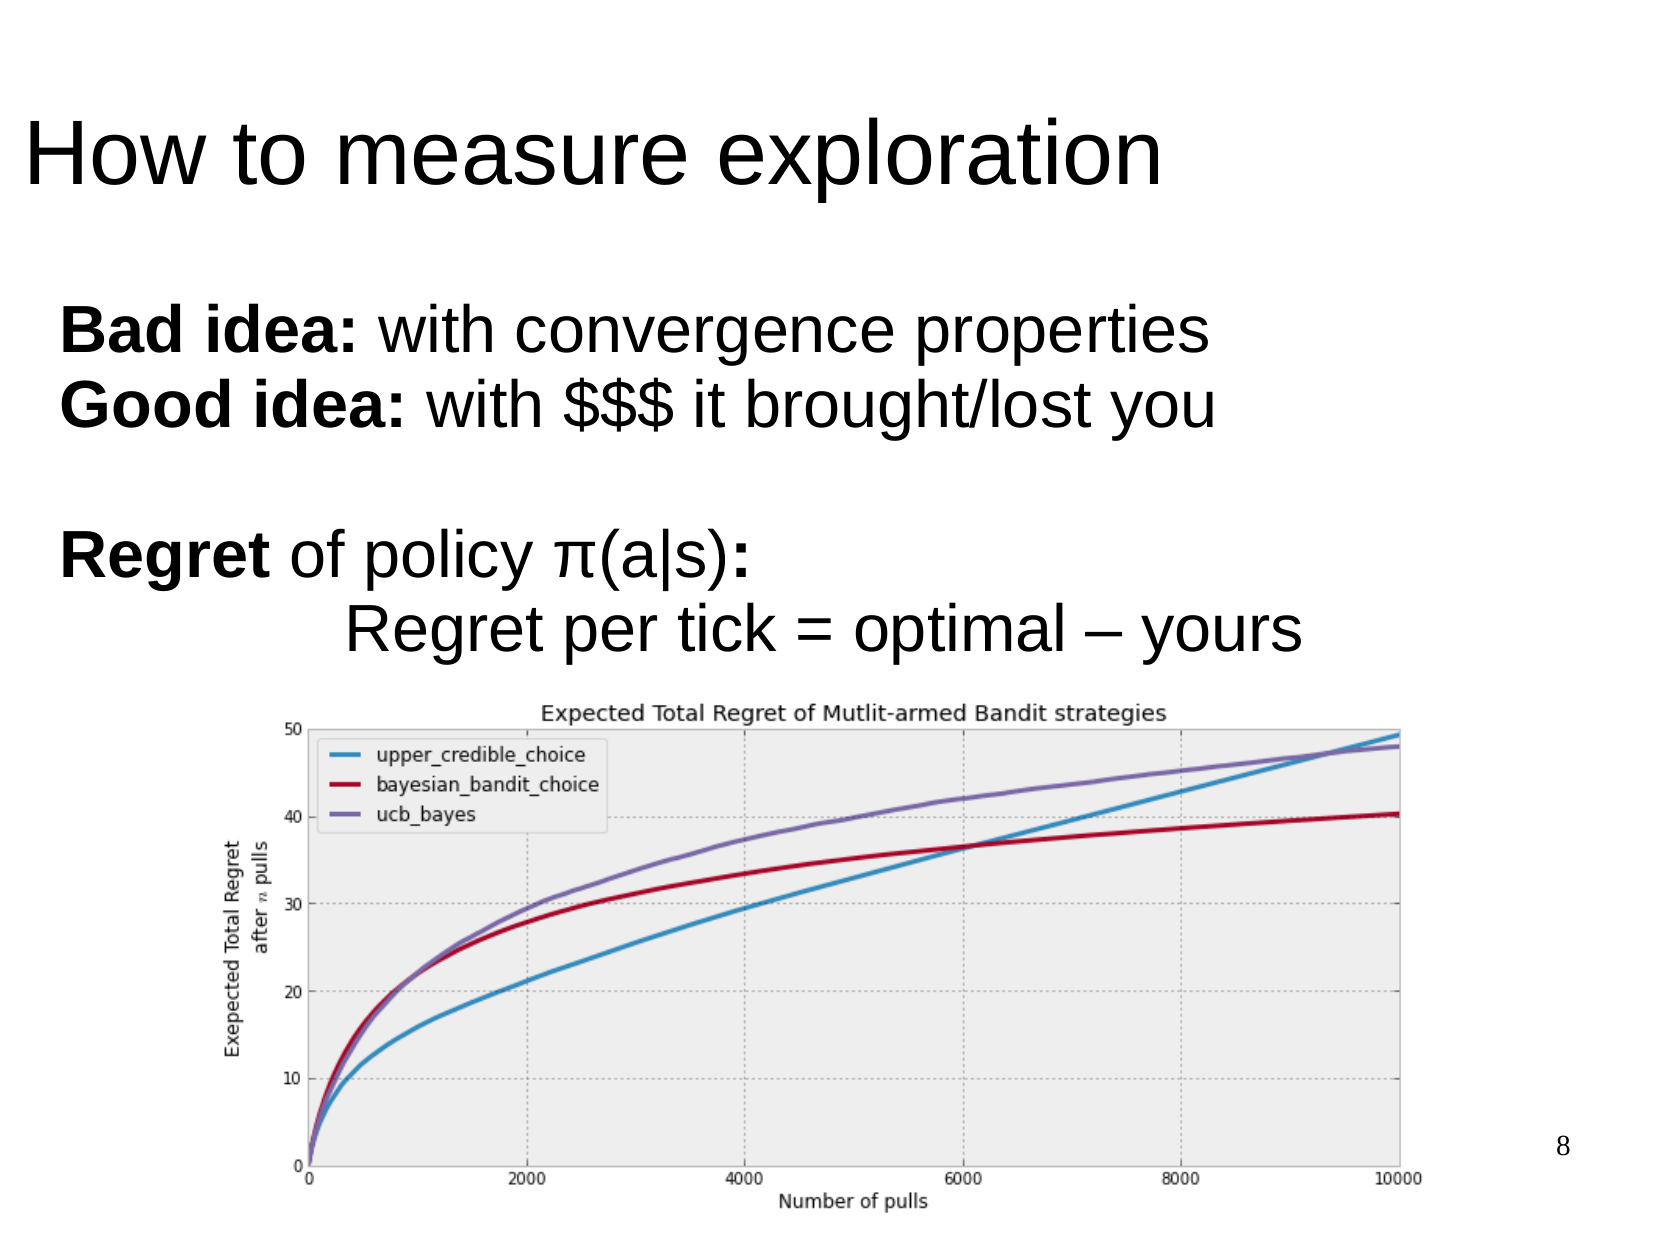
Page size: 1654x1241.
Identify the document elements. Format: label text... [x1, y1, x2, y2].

picture [214, 693, 1434, 1224]
text_box Bad idea: with convergence properties Good idea: with $$$ it brought/lost you Regret of policy π(a|s): Regret per tick = optimal – yours [45, 285, 1606, 1197]
title How to measure exploration [23, 49, 1512, 257]
